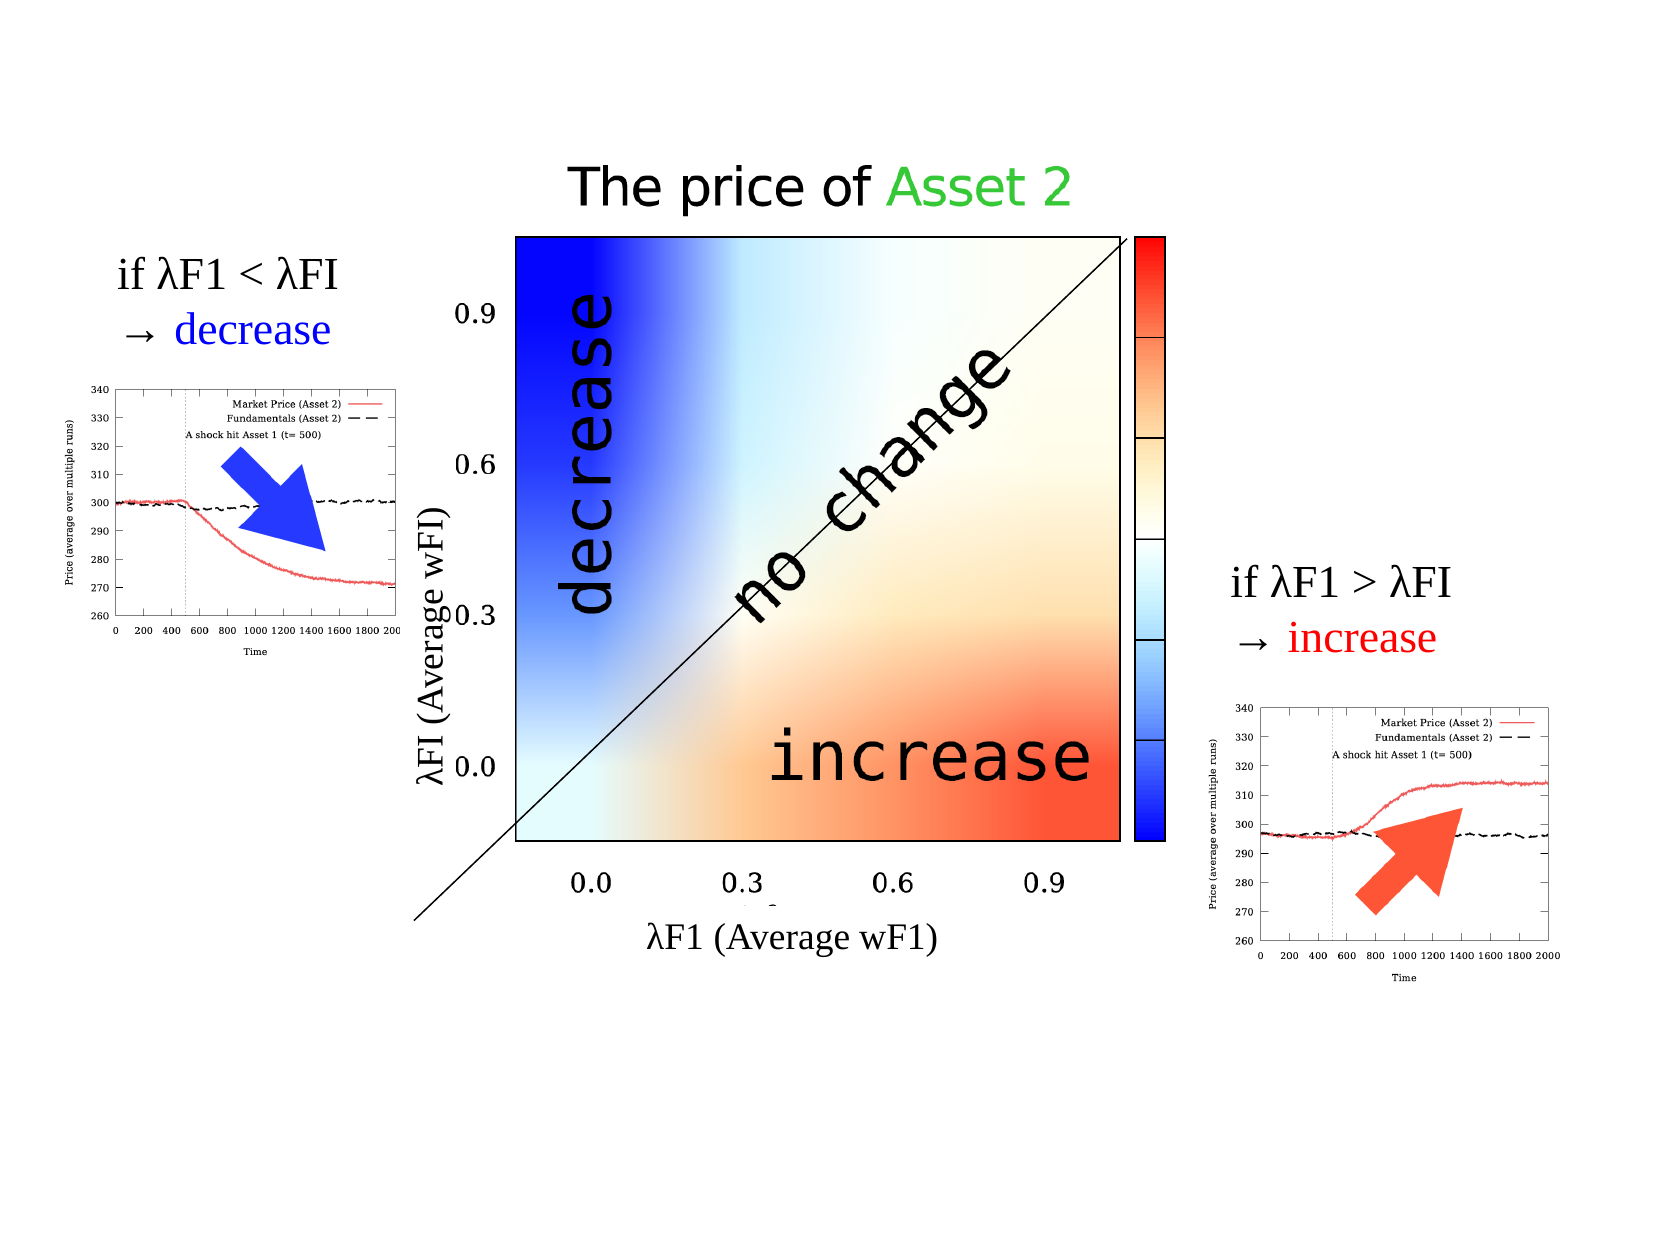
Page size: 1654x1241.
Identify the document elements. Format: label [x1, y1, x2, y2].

picture [37, 155, 1641, 987]
